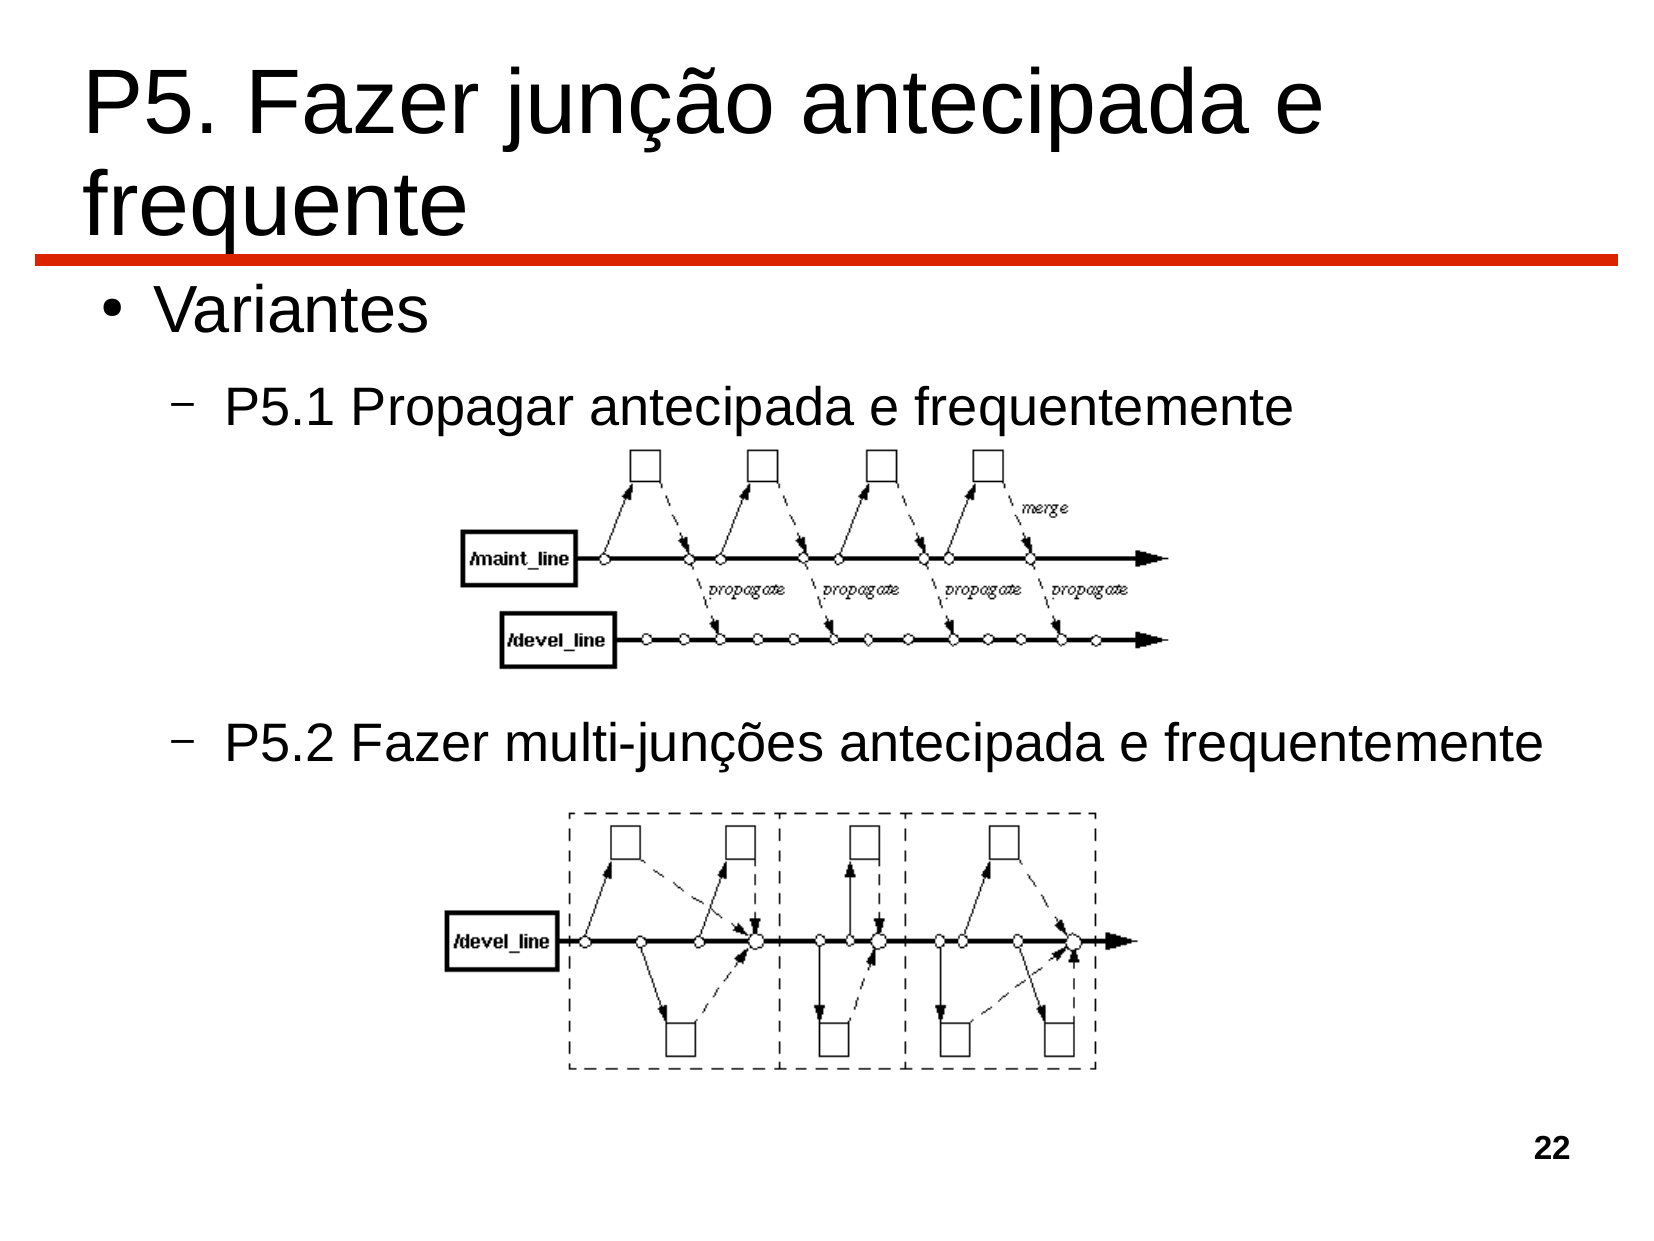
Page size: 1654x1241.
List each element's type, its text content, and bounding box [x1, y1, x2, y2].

picture [442, 438, 1192, 674]
list Variantes P5.1 Propagar antecipada e frequentemente P5.2 Fazer multi-junções antecipada e frequentemente [82, 271, 1548, 1123]
picture [425, 795, 1167, 1087]
title P5. Fazer junção antecipada e frequente [82, 49, 1571, 257]
